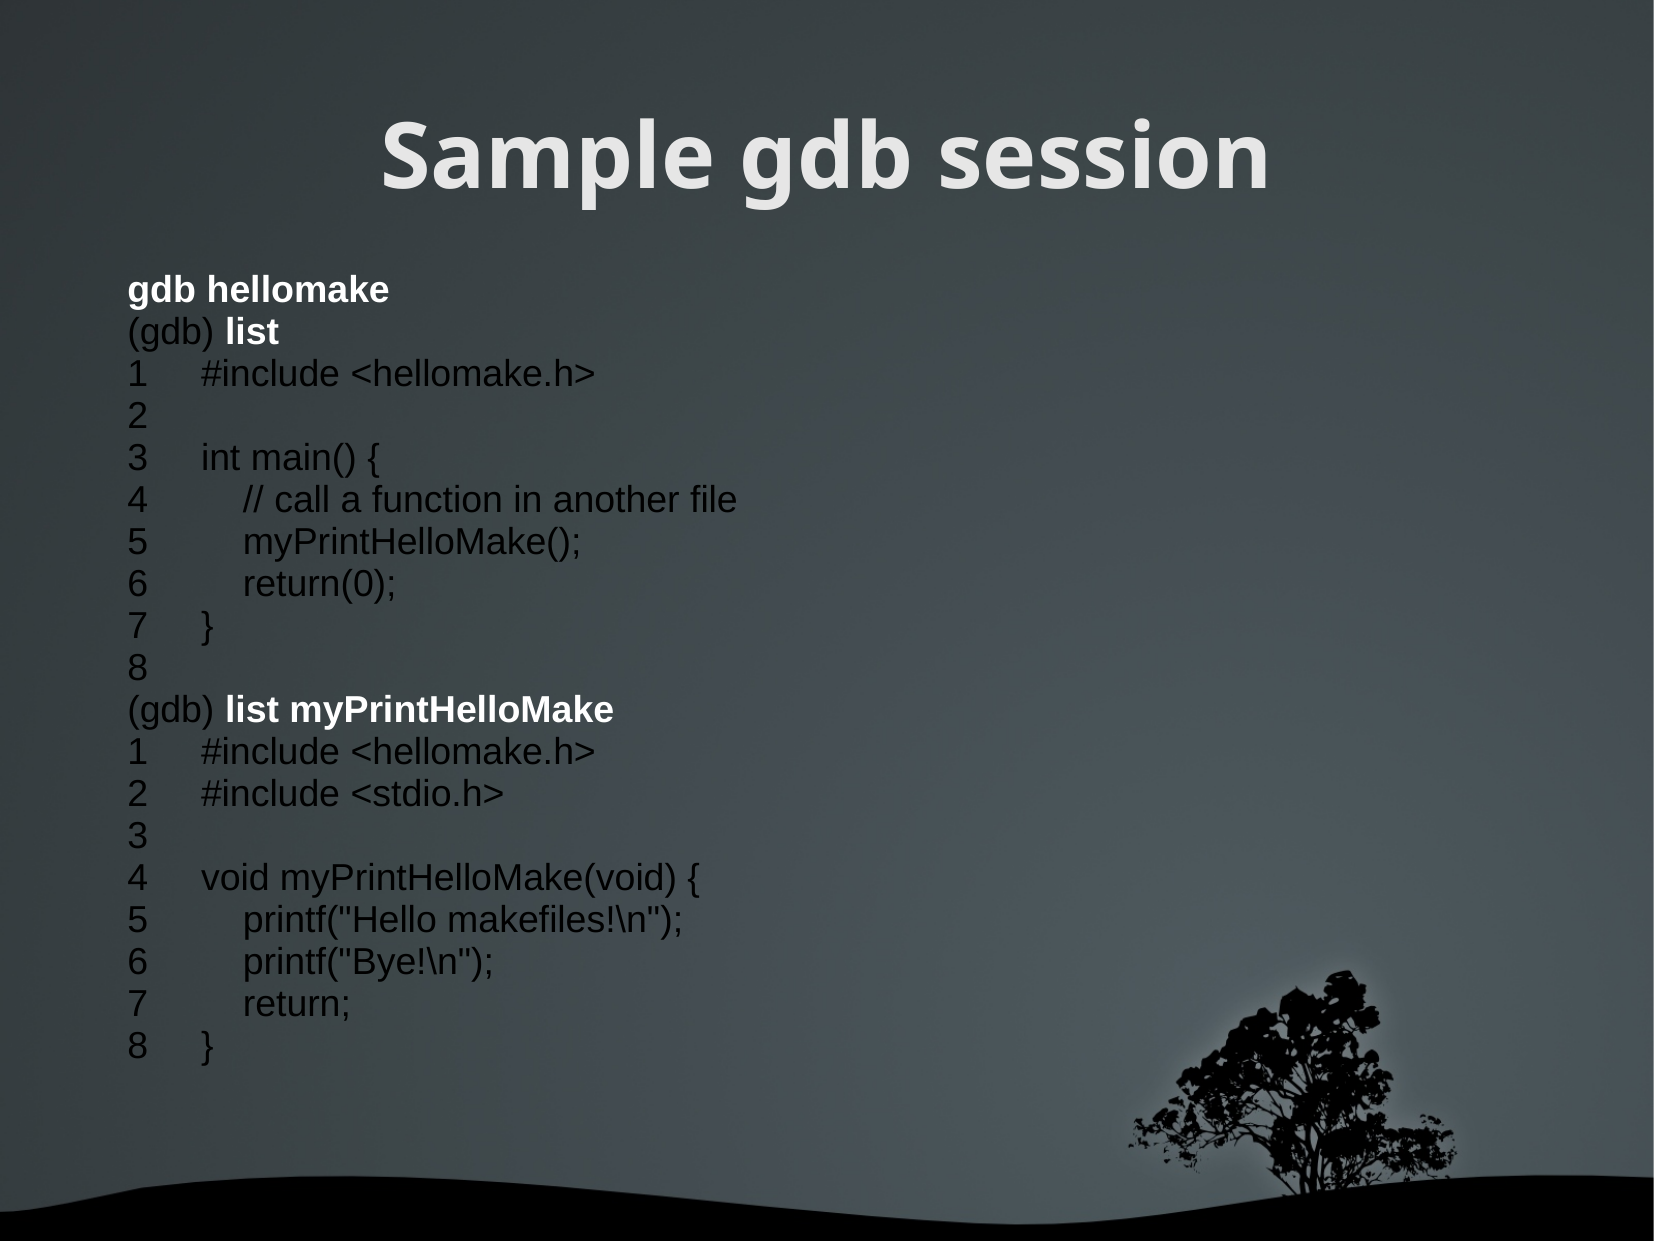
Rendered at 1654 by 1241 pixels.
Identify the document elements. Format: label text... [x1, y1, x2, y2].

picture [0, 0, 1654, 1241]
title Sample gdb session [82, 49, 1571, 257]
text_box gdb hellomake (gdb) list 1 #include <hellomake.h> 2 3 int main() { 4 // call a function in another file 5 myPrintHelloMake(); 6 return(0); 7 } 8 (gdb) list myPrintHelloMake 1 #include <hellomake.h> 2 #include <stdio.h> 3 4 void myPrintHelloMake(void) { 5 printf("Hello makefiles!\n"); 6 printf("Bye!\n"); 7 return; 8 } [112, 261, 754, 1201]
